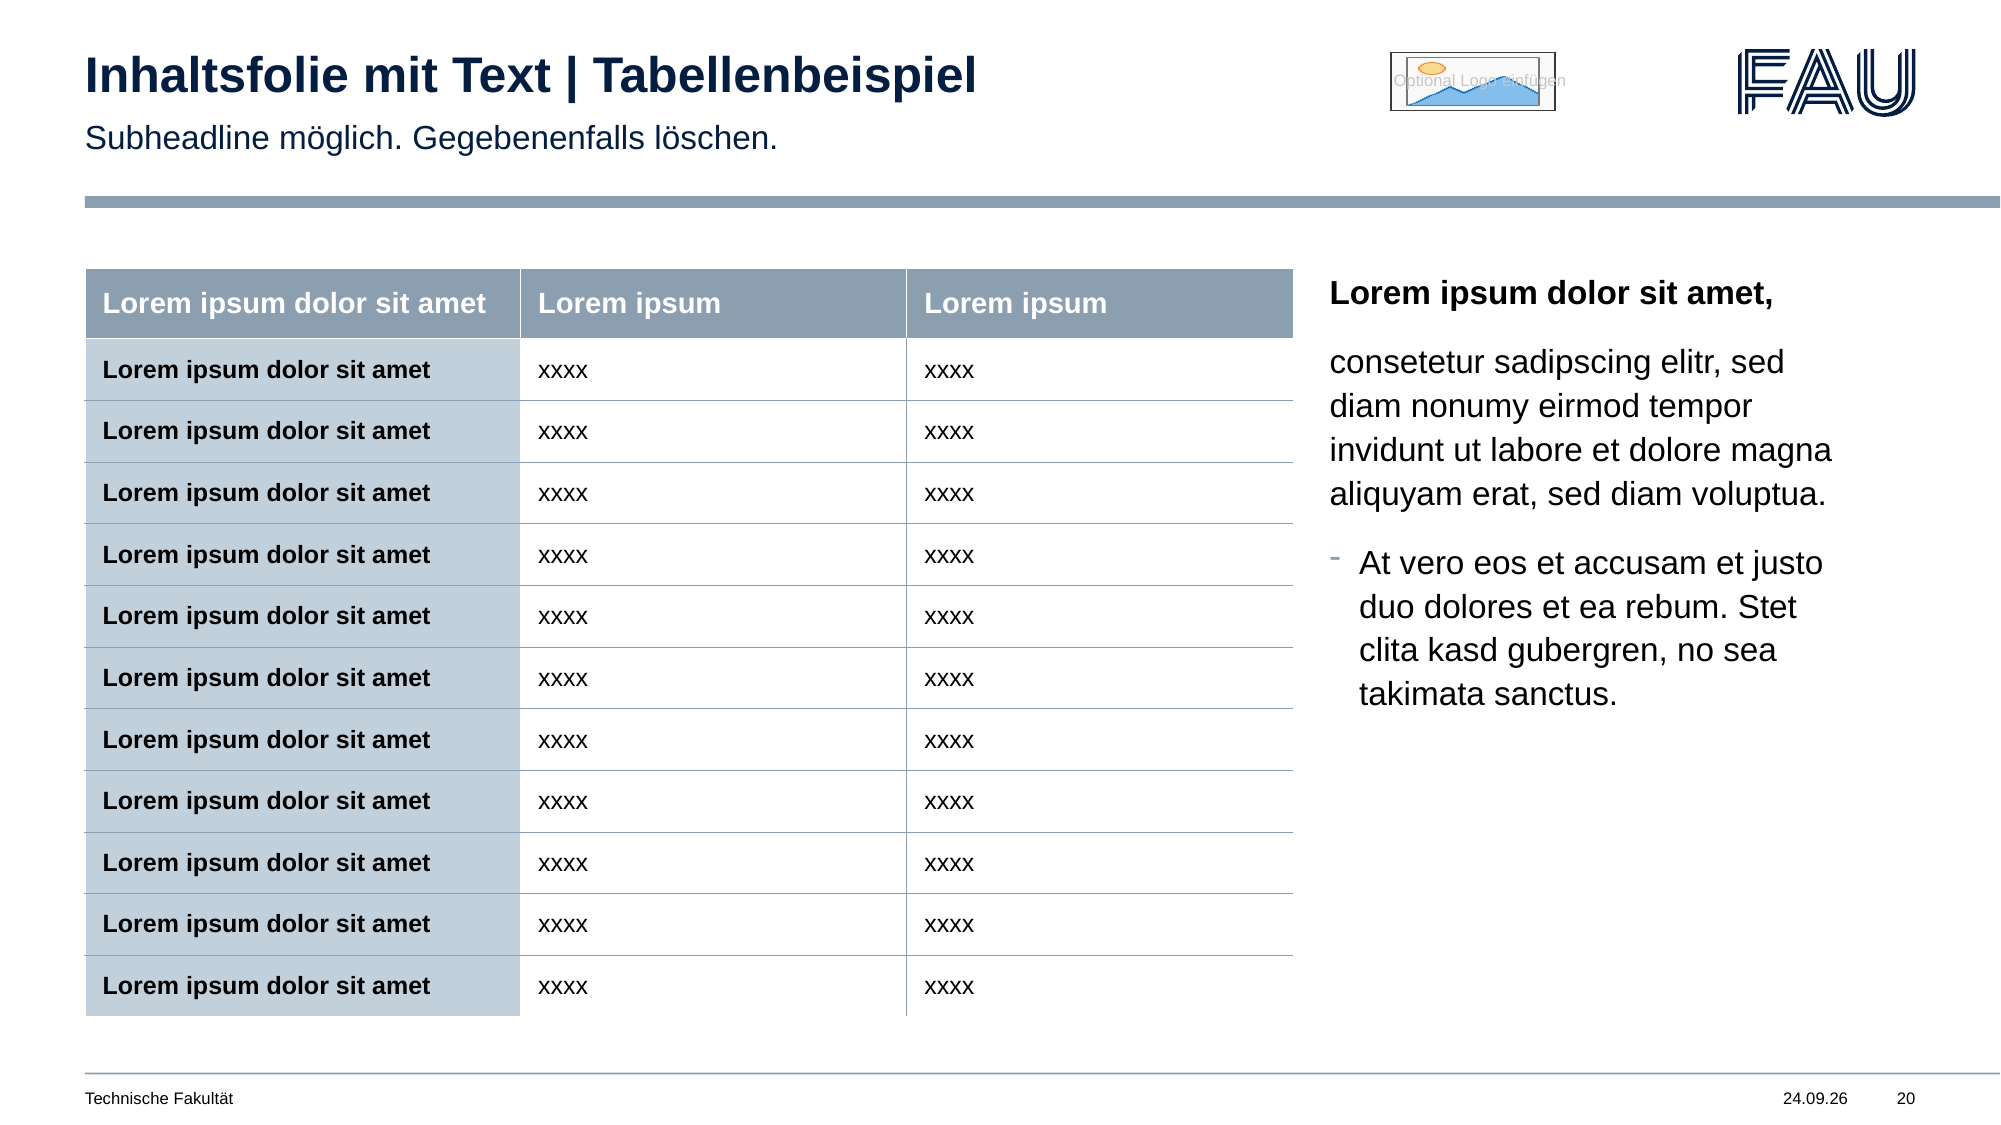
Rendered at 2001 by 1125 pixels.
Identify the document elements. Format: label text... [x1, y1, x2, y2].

table_cell xxxx [907, 586, 1293, 647]
table_cell xxxx [907, 833, 1293, 893]
table_cell xxxx [907, 709, 1293, 770]
list Subheadline möglich. Gegebenenfalls löschen. [84, 112, 1208, 154]
table_cell xxxx [521, 463, 906, 523]
picture [1384, 49, 1562, 113]
table_cell xxxx [521, 709, 906, 770]
table_cell xxxx [521, 401, 906, 462]
table_cell Lorem ipsum dolor sit amet [86, 956, 520, 1016]
table_cell xxxx [907, 339, 1293, 400]
table_cell xxxx [907, 894, 1293, 955]
table_cell Lorem ipsum dolor sit amet [86, 833, 520, 893]
table_header Lorem ipsum dolor sit amet [86, 269, 520, 338]
table_cell Lorem ipsum dolor sit amet [86, 586, 520, 647]
table_cell xxxx [521, 894, 906, 955]
table_cell xxxx [907, 463, 1293, 523]
table_cell Lorem ipsum dolor sit amet [86, 524, 520, 585]
table_cell xxxx [521, 956, 906, 1016]
table_cell xxxx [521, 833, 906, 893]
table_cell xxxx [521, 648, 906, 708]
table_cell xxxx [907, 648, 1293, 708]
table_cell xxxx [521, 524, 906, 585]
footer Technische Fakultät [85, 1088, 983, 1109]
title Inhaltsfolie mit Text | Tabellenbeispiel [85, 49, 1208, 104]
table_cell Lorem ipsum dolor sit amet [86, 709, 520, 770]
table_cell Lorem ipsum dolor sit amet [86, 401, 520, 462]
table_cell Lorem ipsum dolor sit amet [86, 771, 520, 832]
table_header Lorem ipsum [521, 269, 906, 338]
table_cell Lorem ipsum dolor sit amet [86, 463, 520, 523]
table_cell xxxx [907, 771, 1293, 832]
table_cell xxxx [907, 956, 1293, 1016]
table_cell xxxx [907, 401, 1293, 462]
table_cell xxxx [521, 339, 906, 400]
table_cell xxxx [521, 586, 906, 647]
table_cell Lorem ipsum dolor sit amet [86, 894, 520, 955]
table_cell Lorem ipsum dolor sit amet [86, 648, 520, 708]
table_cell Lorem ipsum dolor sit amet [86, 339, 520, 400]
slide_number <Foliennummer> [1883, 1088, 1916, 1109]
table_cell xxxx [521, 771, 906, 832]
table_header Lorem ipsum [907, 269, 1293, 338]
table_cell xxxx [907, 524, 1293, 585]
slide_number 20.07.22 [1708, 1088, 1849, 1109]
list Lorem ipsum dolor sit amet, consetetur sadipscing elitr, sed diam nonumy eirmod tempor invidunt ut labore et dolore magna aliquyam erat, sed diam voluptua. At vero eos et accusam et justo duo dolores et ea rebum. Stet clita kasd gubergren, no sea takimata sanctus. [1329, 267, 1916, 1018]
